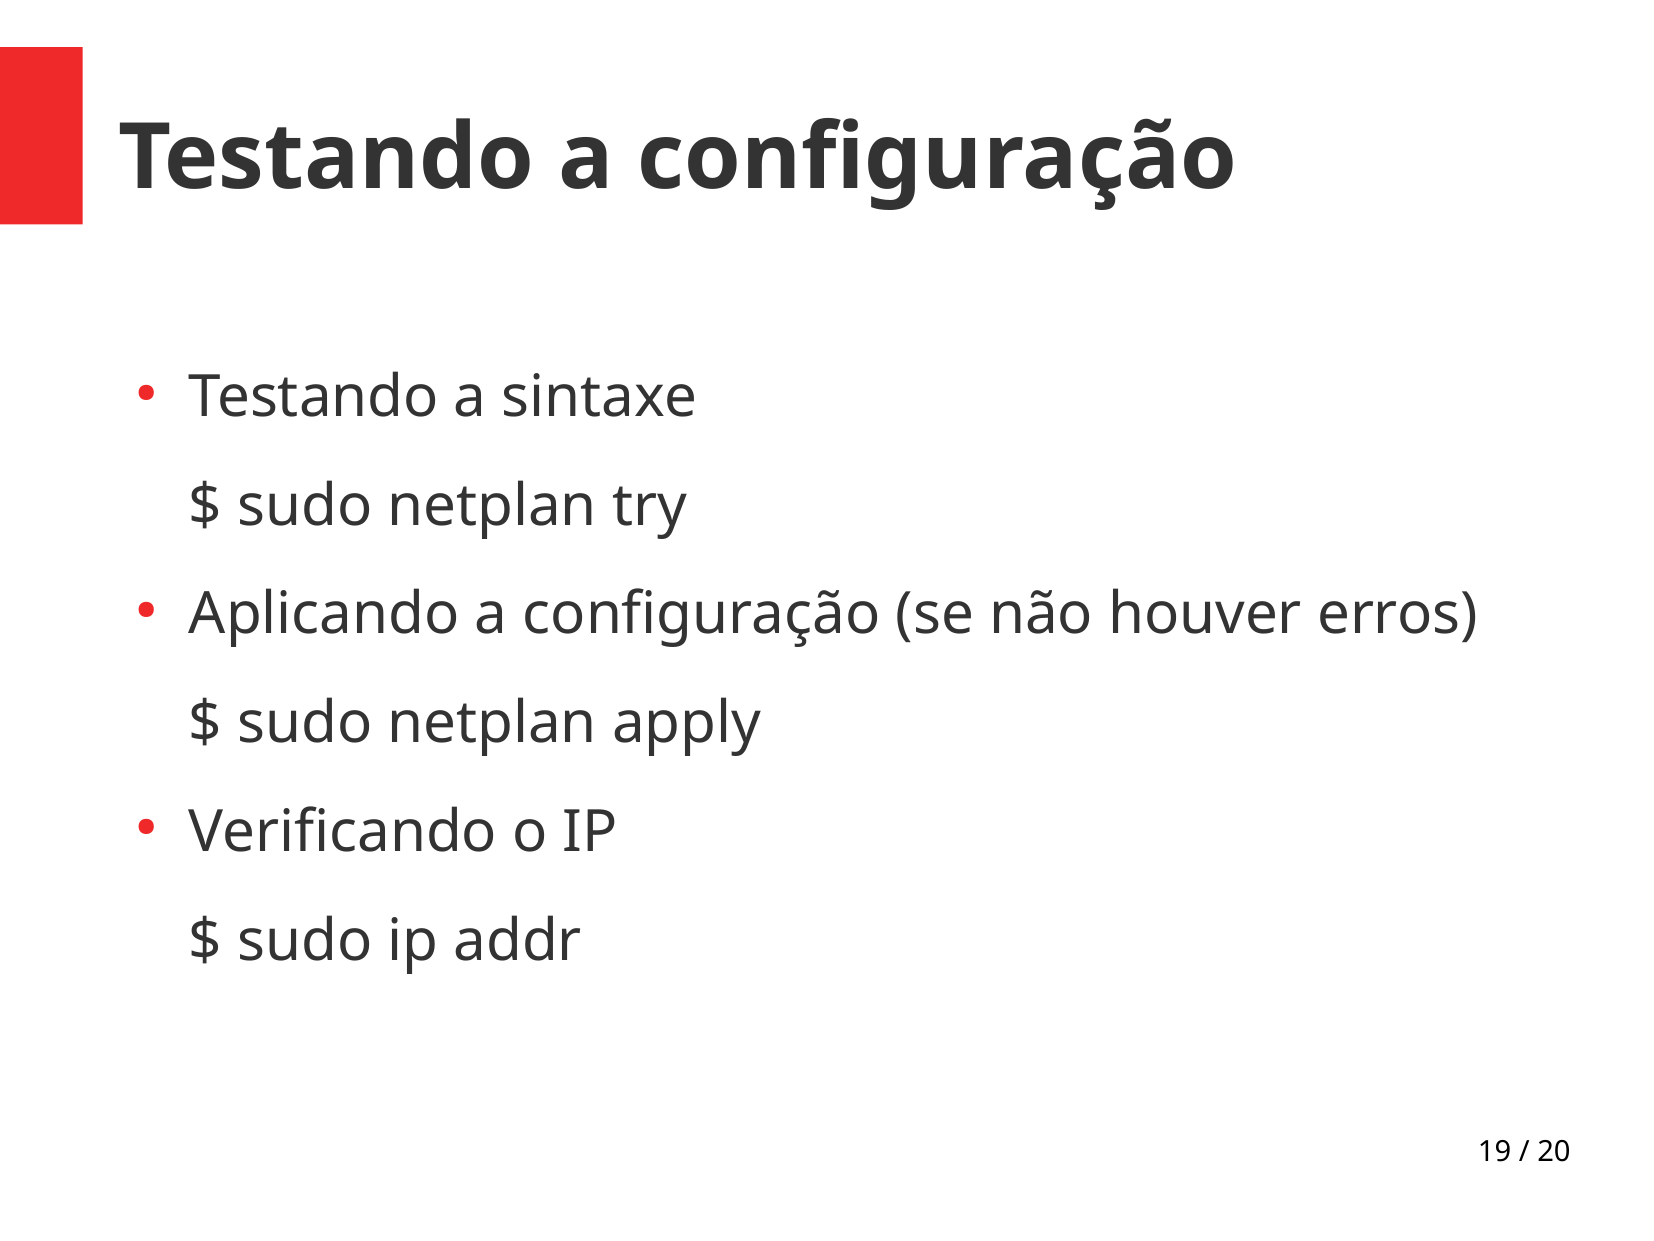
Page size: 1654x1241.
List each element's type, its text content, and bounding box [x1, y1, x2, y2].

list Testando a sintaxe $ sudo netplan try Aplicando a configuração (se não houver erros) $ sudo netplan apply Verificando o IP $ sudo ip addr [118, 354, 1536, 1074]
title Testando a configuração [118, 49, 1571, 257]
